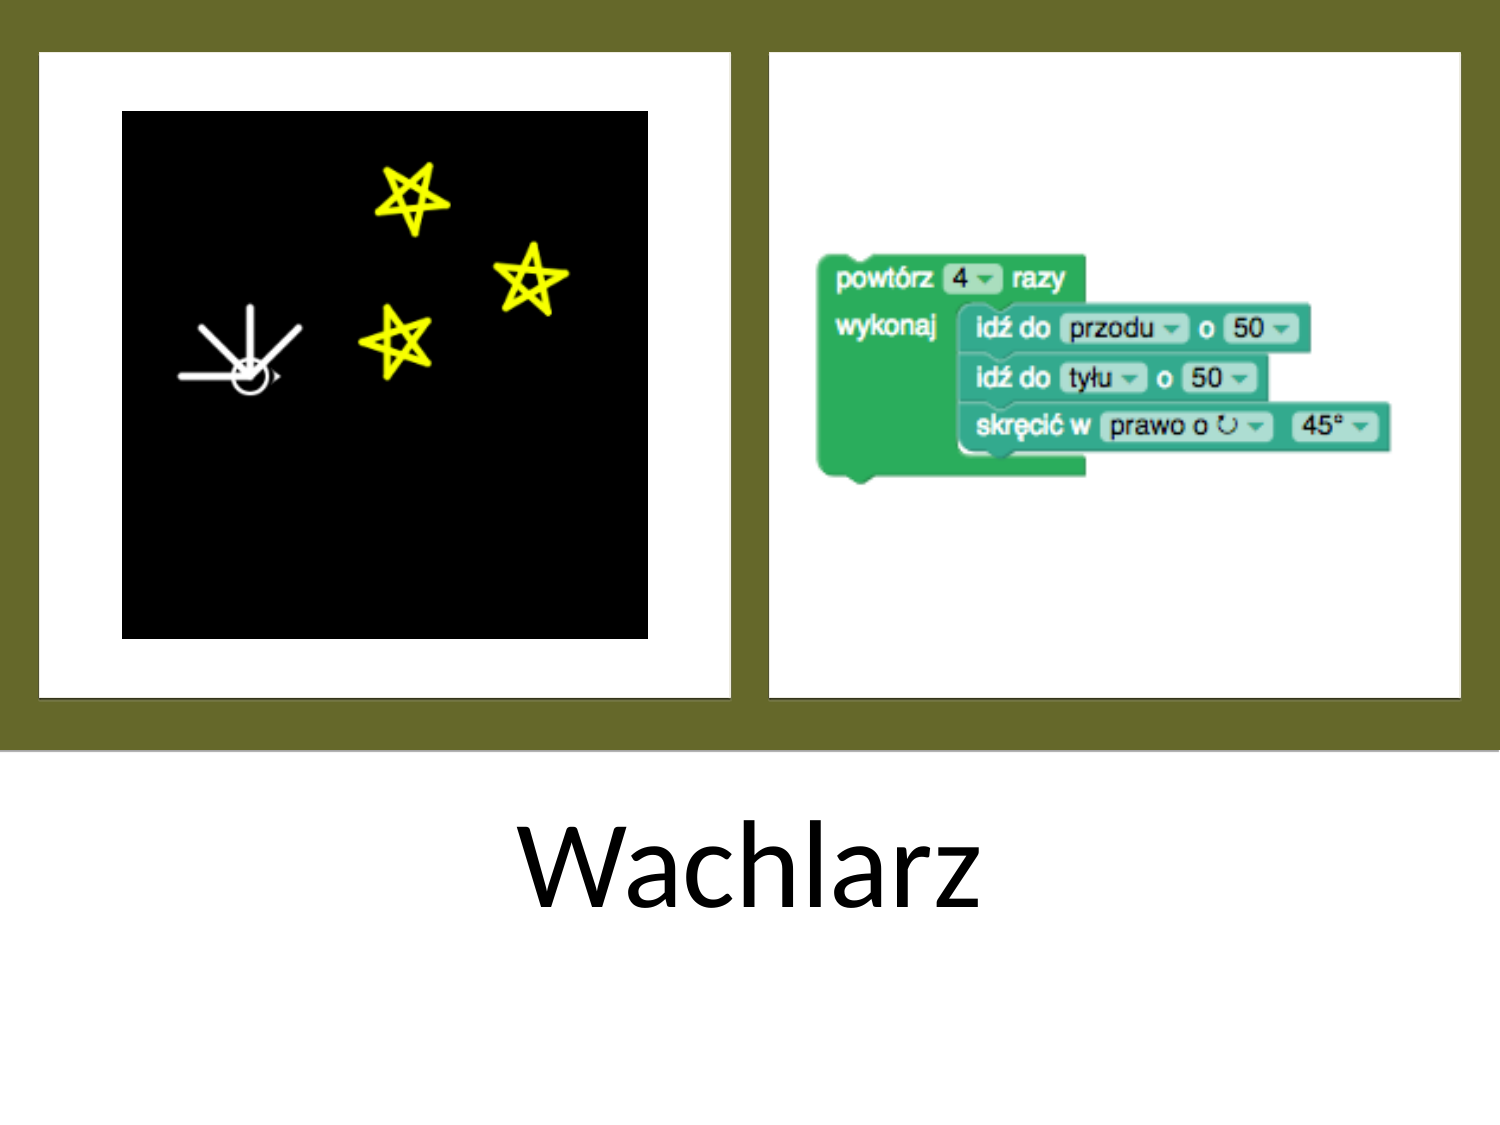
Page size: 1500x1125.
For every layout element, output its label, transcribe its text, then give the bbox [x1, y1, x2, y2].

picture [800, 231, 1423, 516]
text_box [0, 0, 1500, 750]
picture [122, 111, 648, 639]
title Wachlarz [187, 761, 1313, 942]
